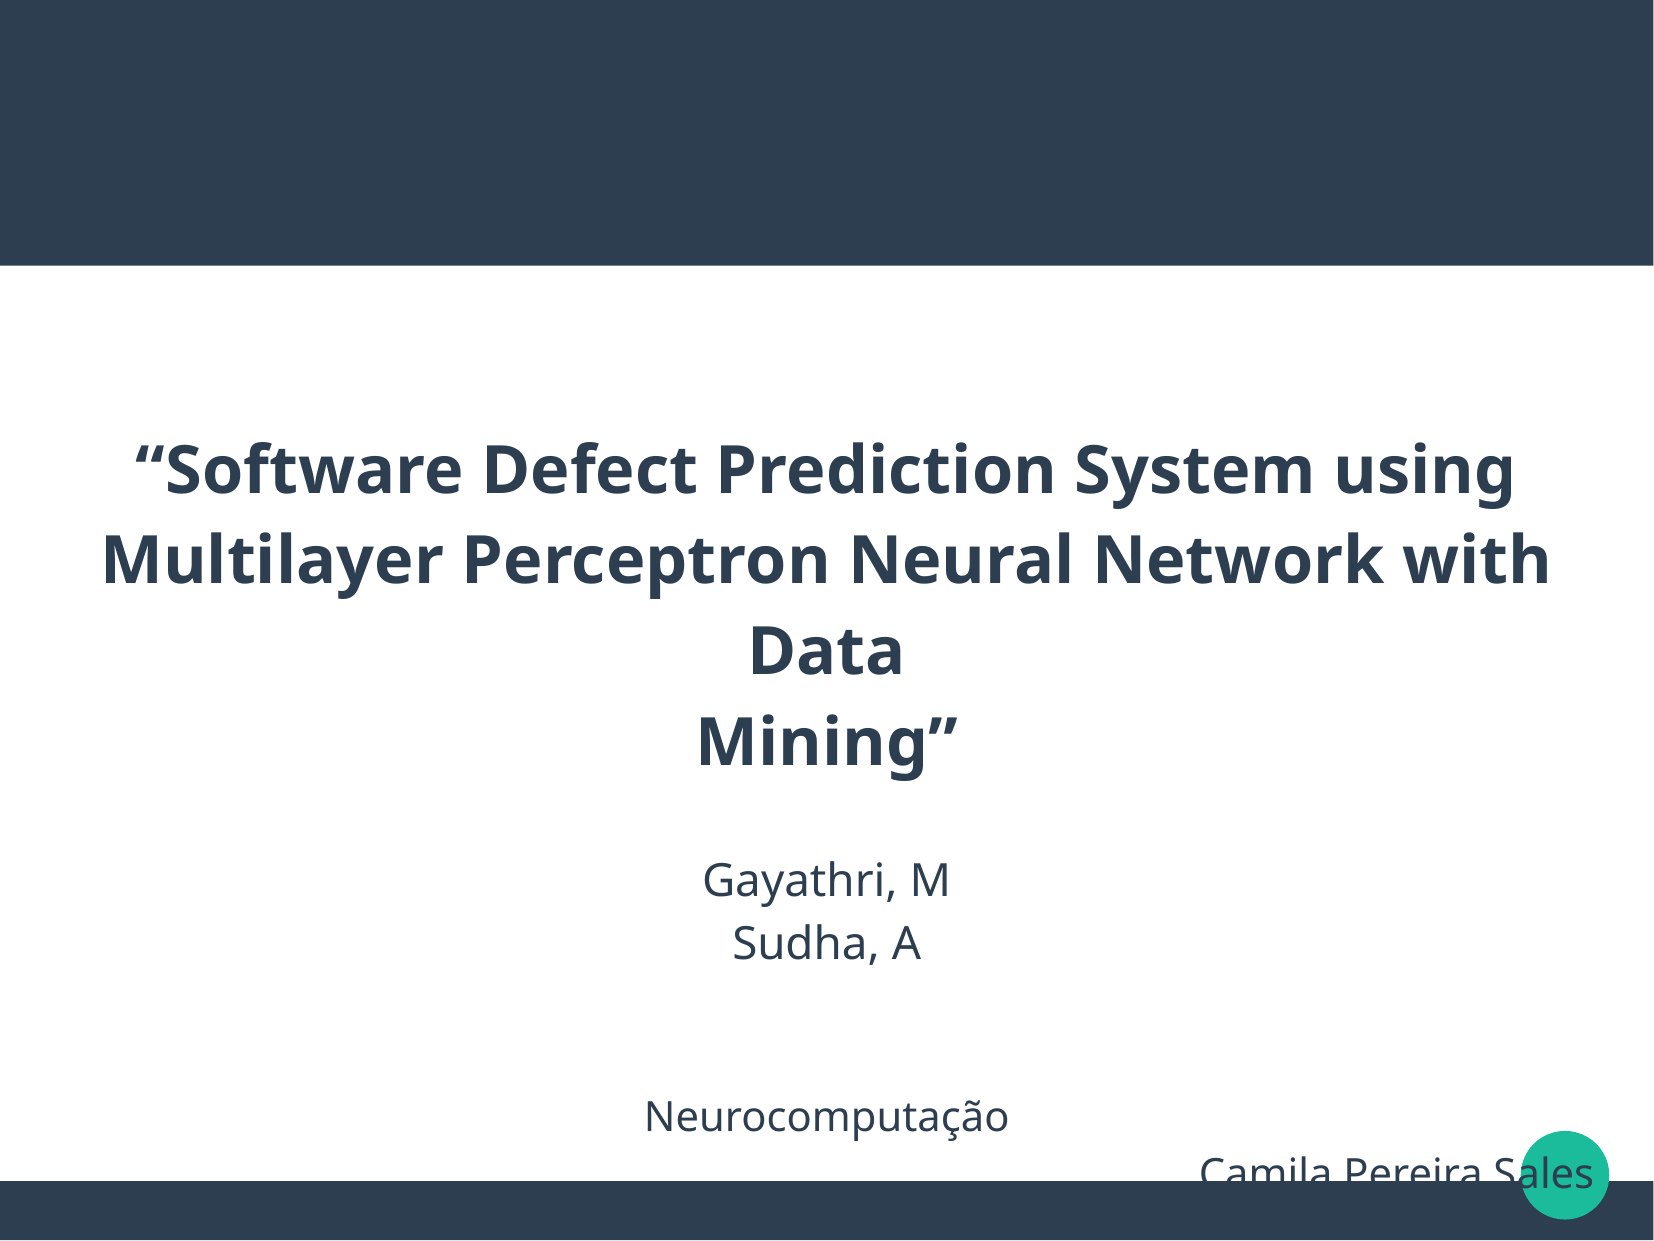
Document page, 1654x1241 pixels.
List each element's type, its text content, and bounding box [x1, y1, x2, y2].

subtitle “Software Defect Prediction System using Multilayer Perceptron Neural Network with Data Mining” Gayathri, M Sudha, A Neurocomputação Camila Pereira Sales [59, 307, 1595, 1134]
